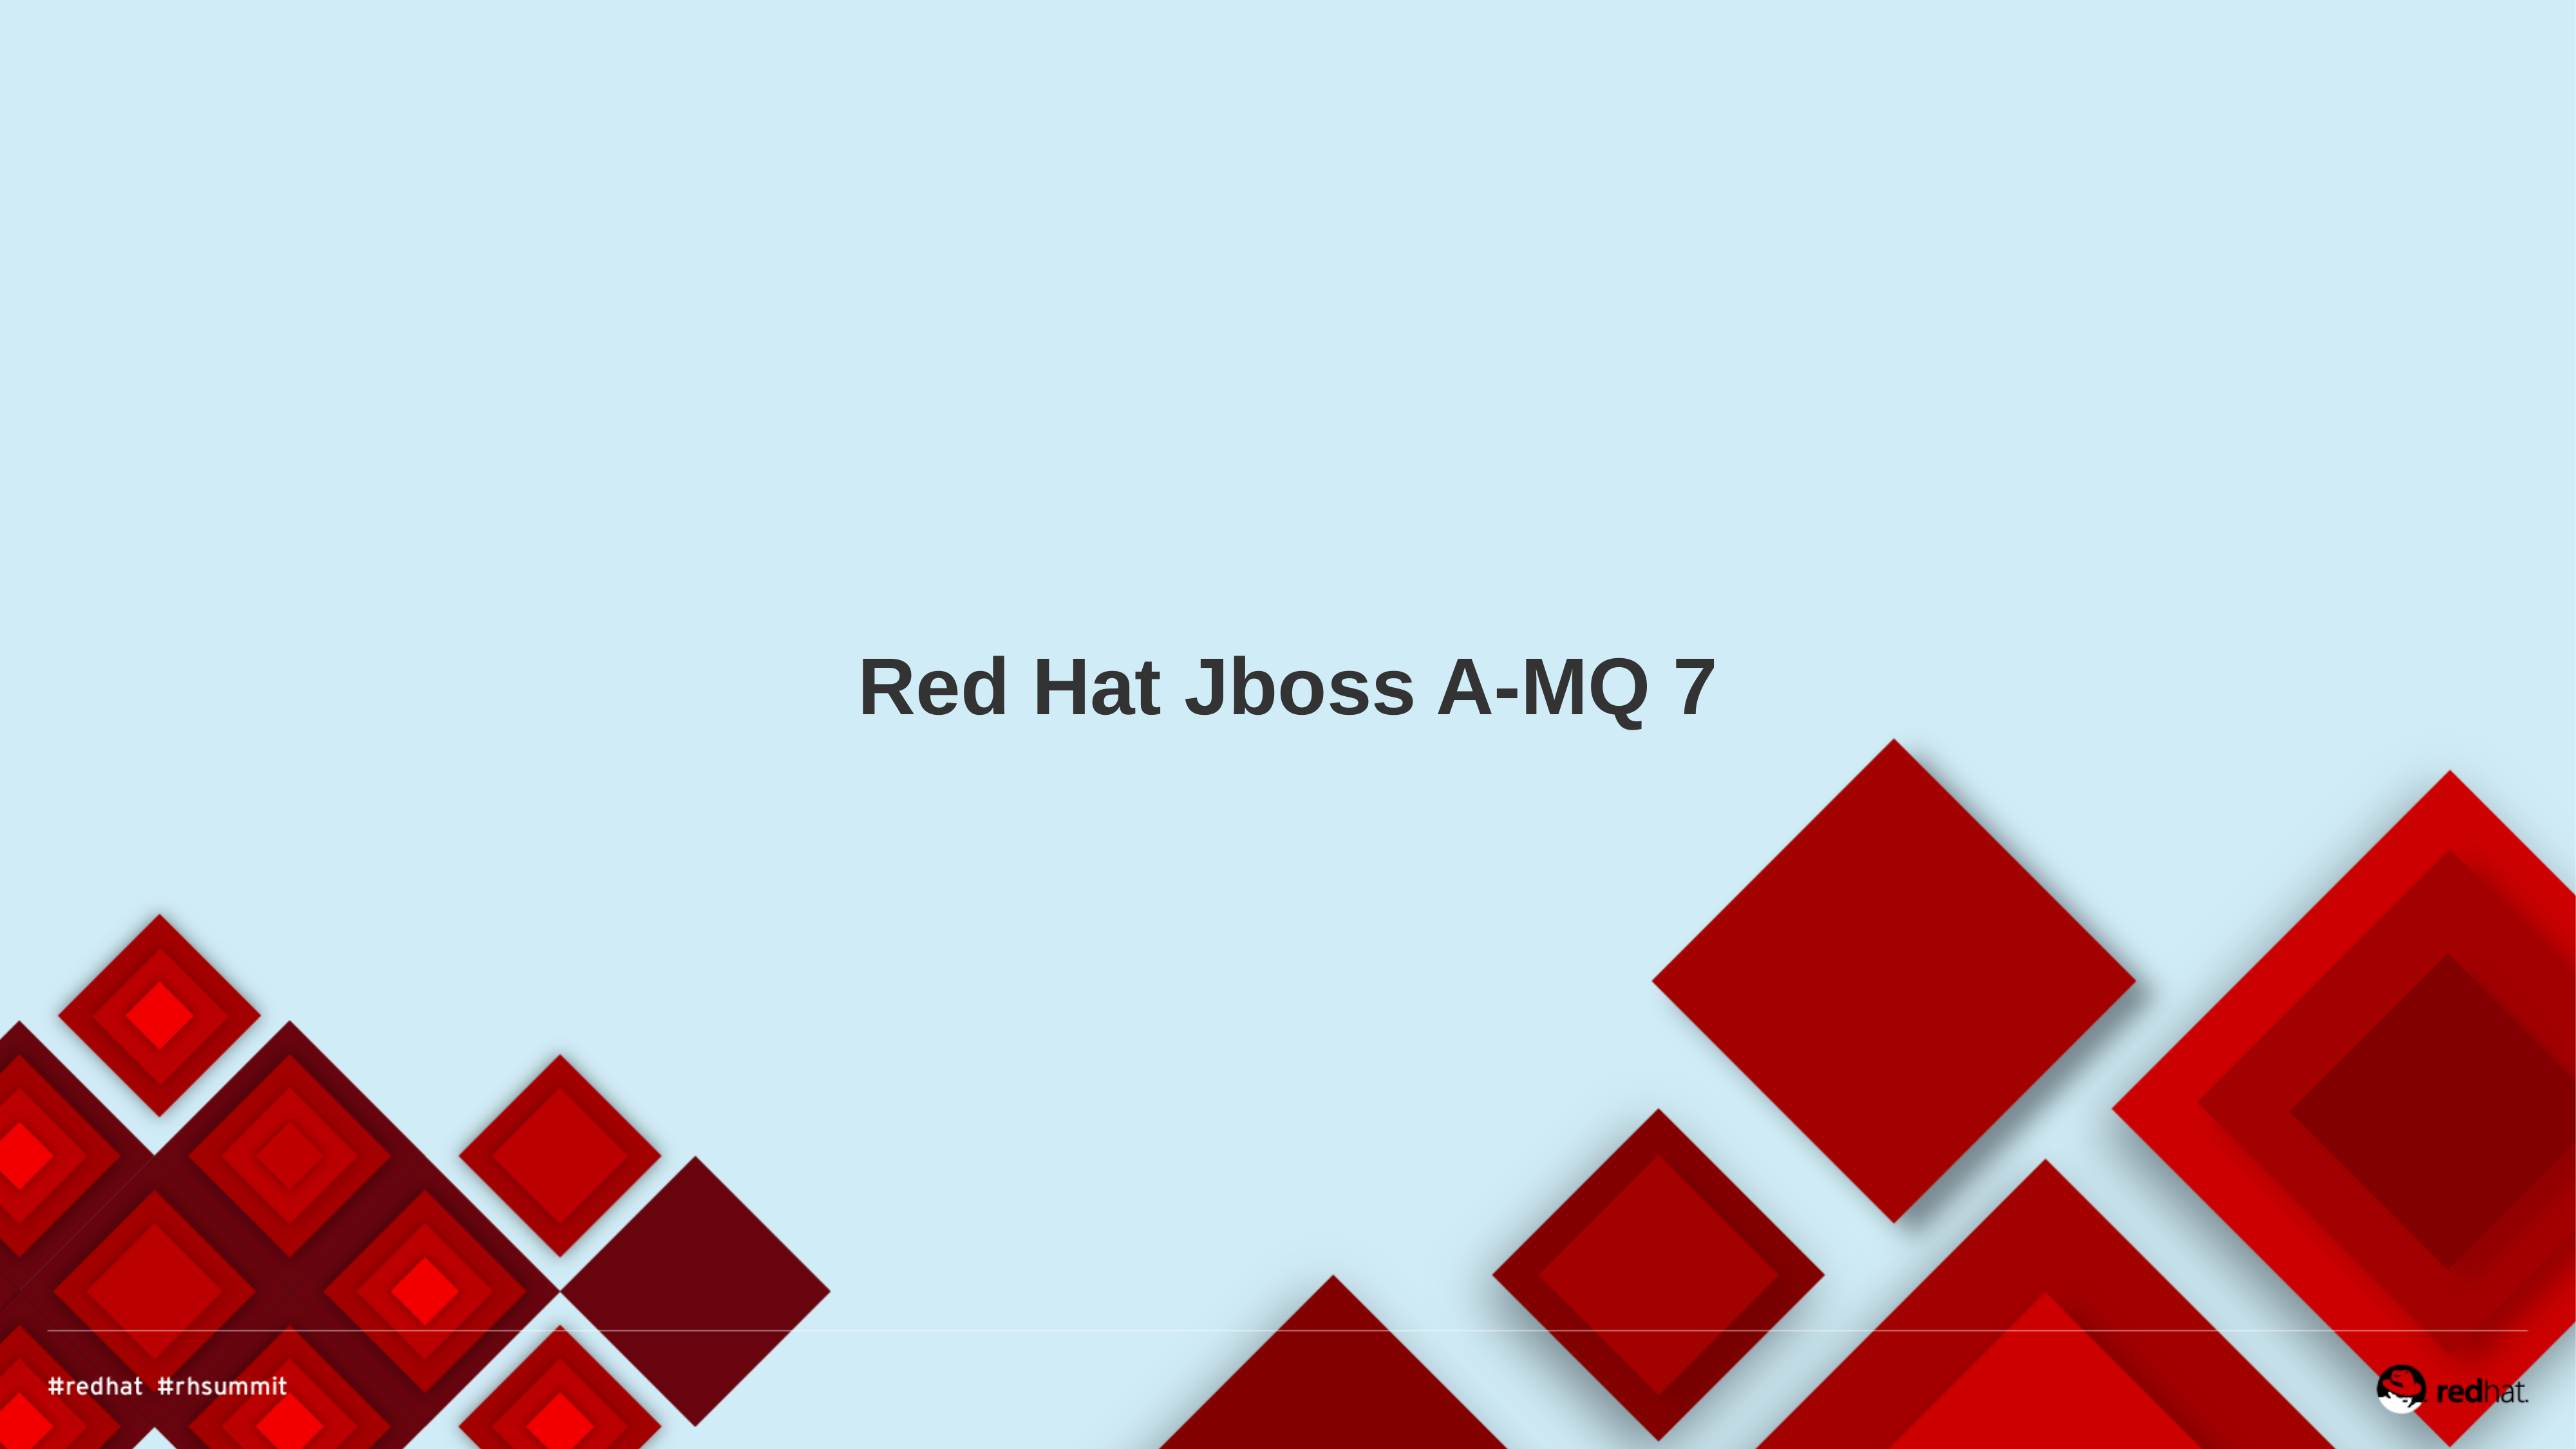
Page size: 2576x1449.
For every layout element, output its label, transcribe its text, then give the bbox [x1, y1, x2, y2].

text_box Red Hat Jboss A-MQ 7 [235, 636, 2341, 737]
picture [0, 0, 2576, 1449]
